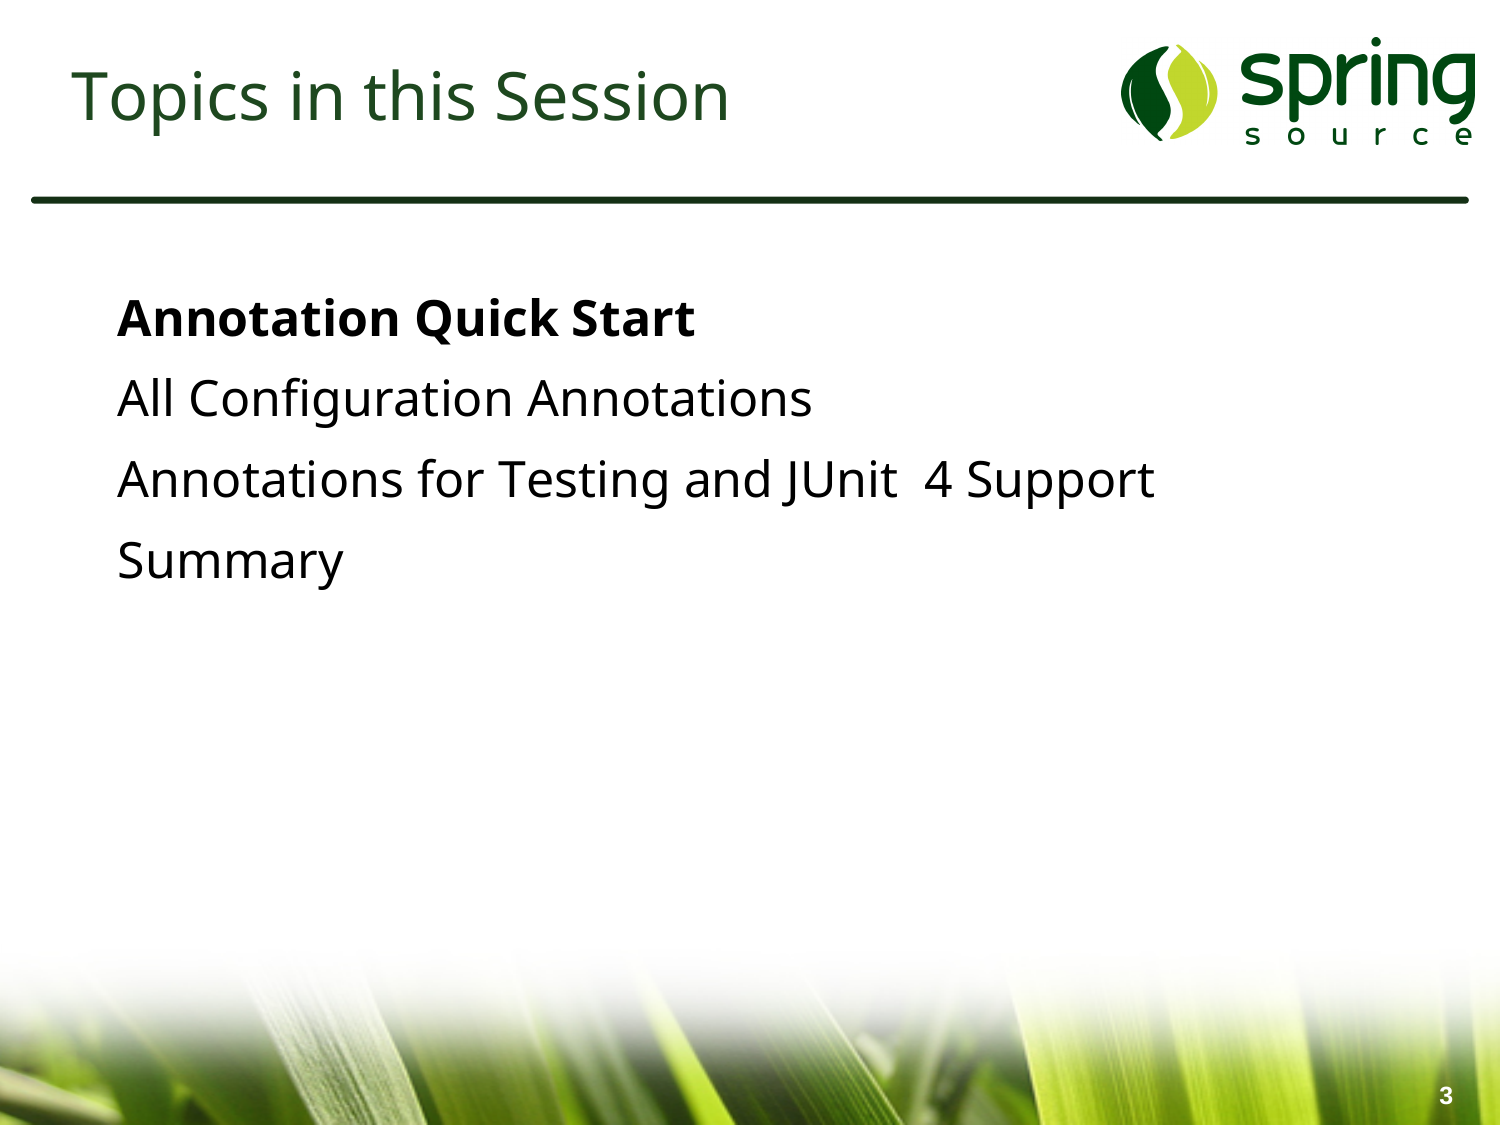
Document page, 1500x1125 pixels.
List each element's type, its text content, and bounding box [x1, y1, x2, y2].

picture [1121, 37, 1475, 145]
picture [0, 944, 1500, 1125]
title Topics in this Session [56, 13, 1089, 176]
list Annotation Quick Start All Configuration Annotations Annotations for Testing and JUnit 4 Support Summary [103, 275, 1394, 938]
